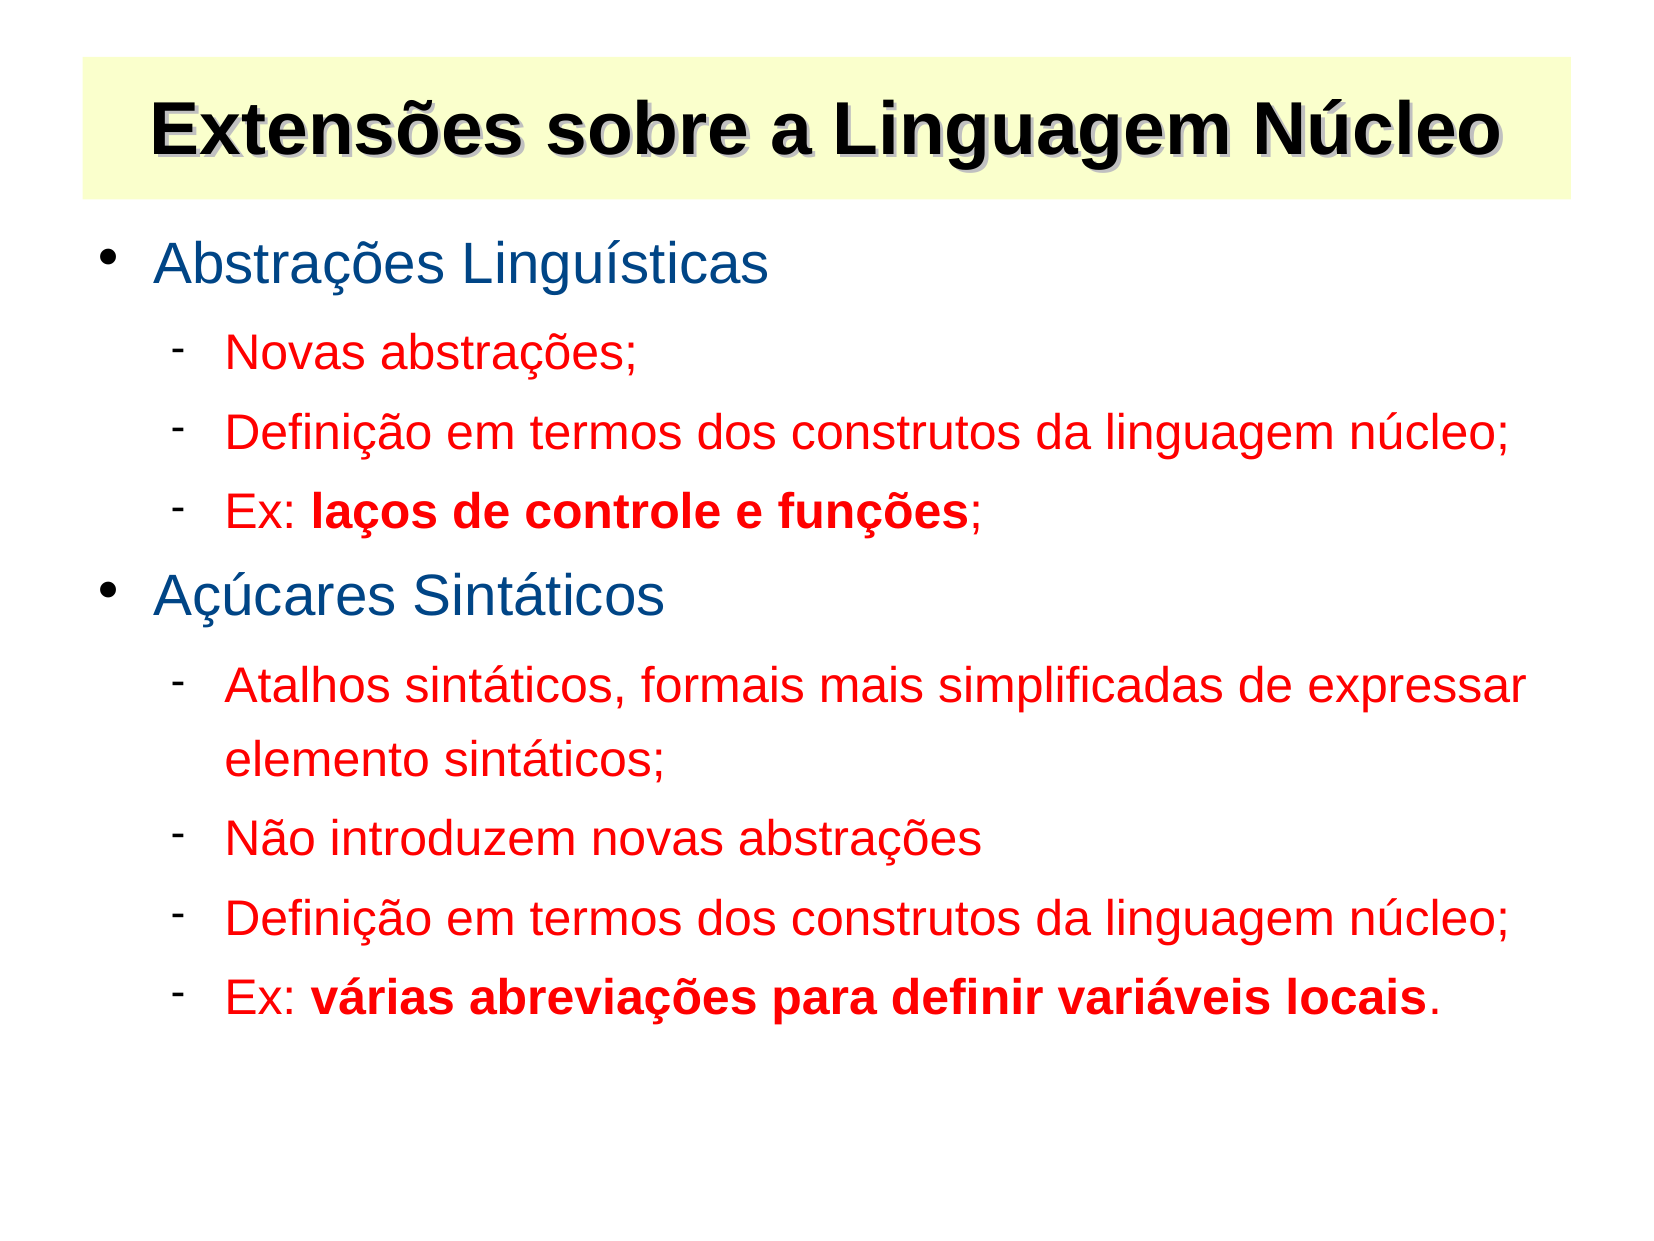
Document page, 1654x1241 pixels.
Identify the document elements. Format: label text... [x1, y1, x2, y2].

title Extensões sobre a Linguagem Núcleo [82, 56, 1571, 200]
list Abstrações Linguísticas Novas abstrações; Definição em termos dos construtos da linguagem núcleo; Ex: laços de controle e funções; Açúcares Sintáticos Atalhos sintáticos, formais mais simplificadas de expressar elemento sintáticos; Não introduzem novas abstrações Definição em termos dos construtos da linguagem núcleo; Ex: várias abreviações para definir variáveis locais. [82, 230, 1571, 1059]
